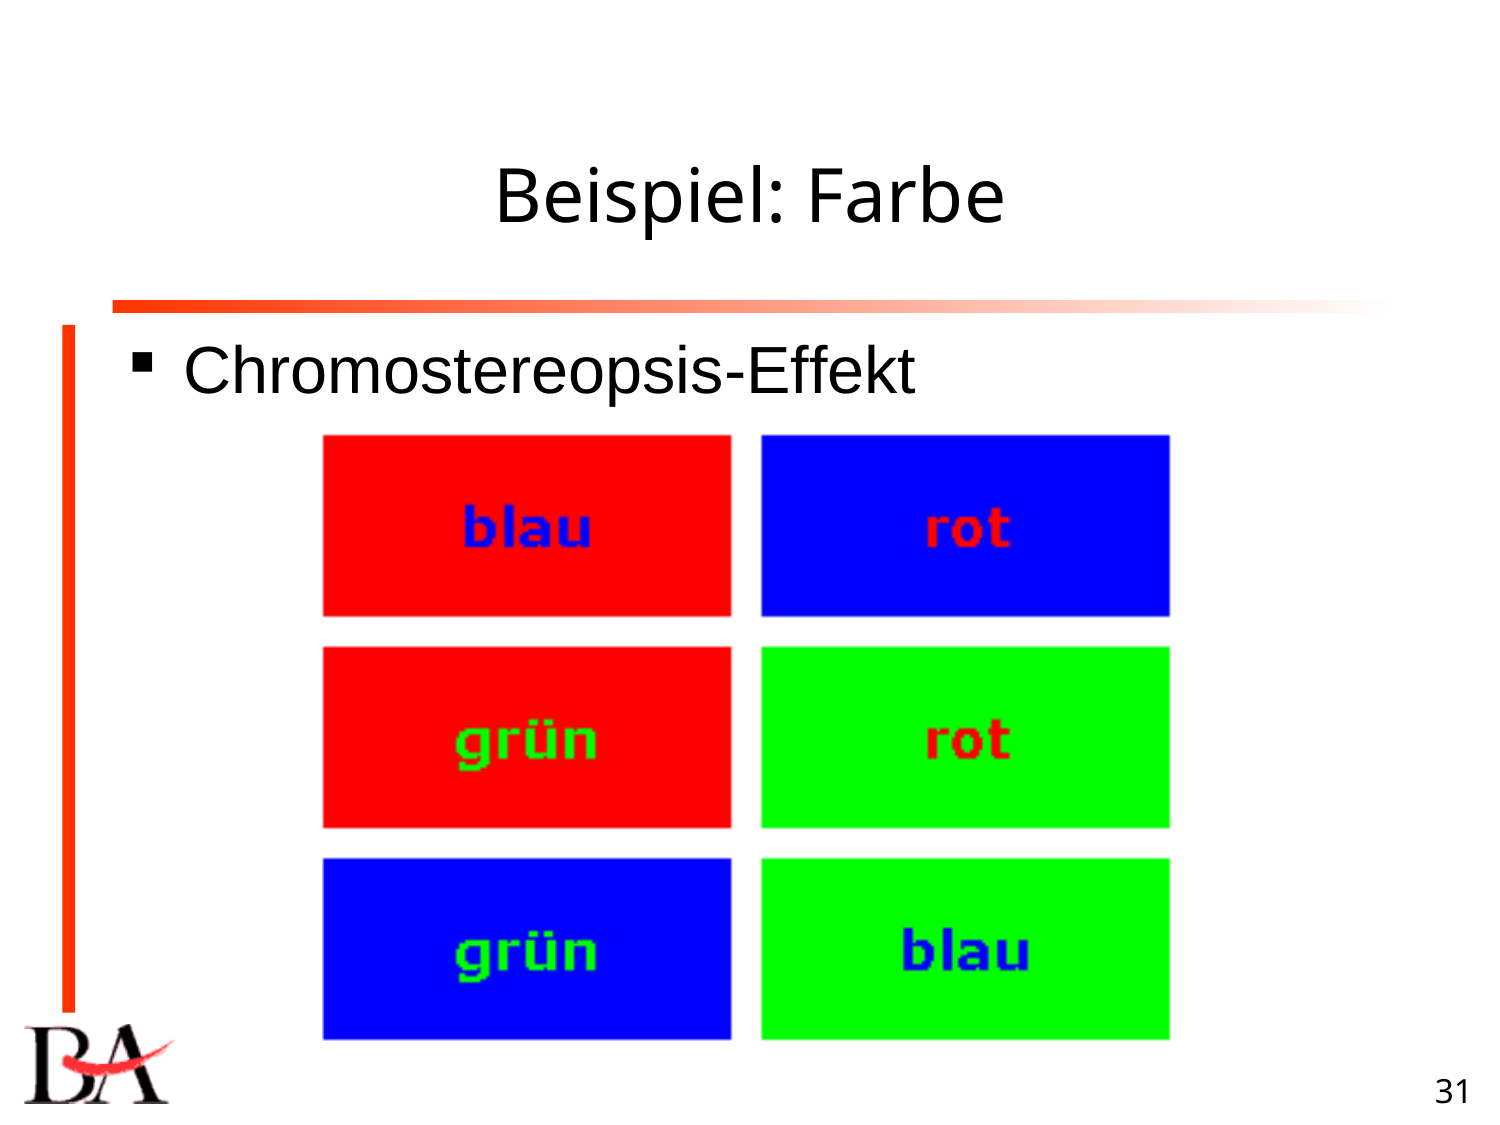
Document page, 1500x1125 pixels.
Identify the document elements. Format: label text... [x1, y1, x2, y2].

list Chromostereopsis-Effekt [112, 324, 1000, 426]
picture [300, 412, 1201, 1065]
picture [24, 1024, 175, 1104]
title Beispiel: Farbe [112, 99, 1388, 288]
